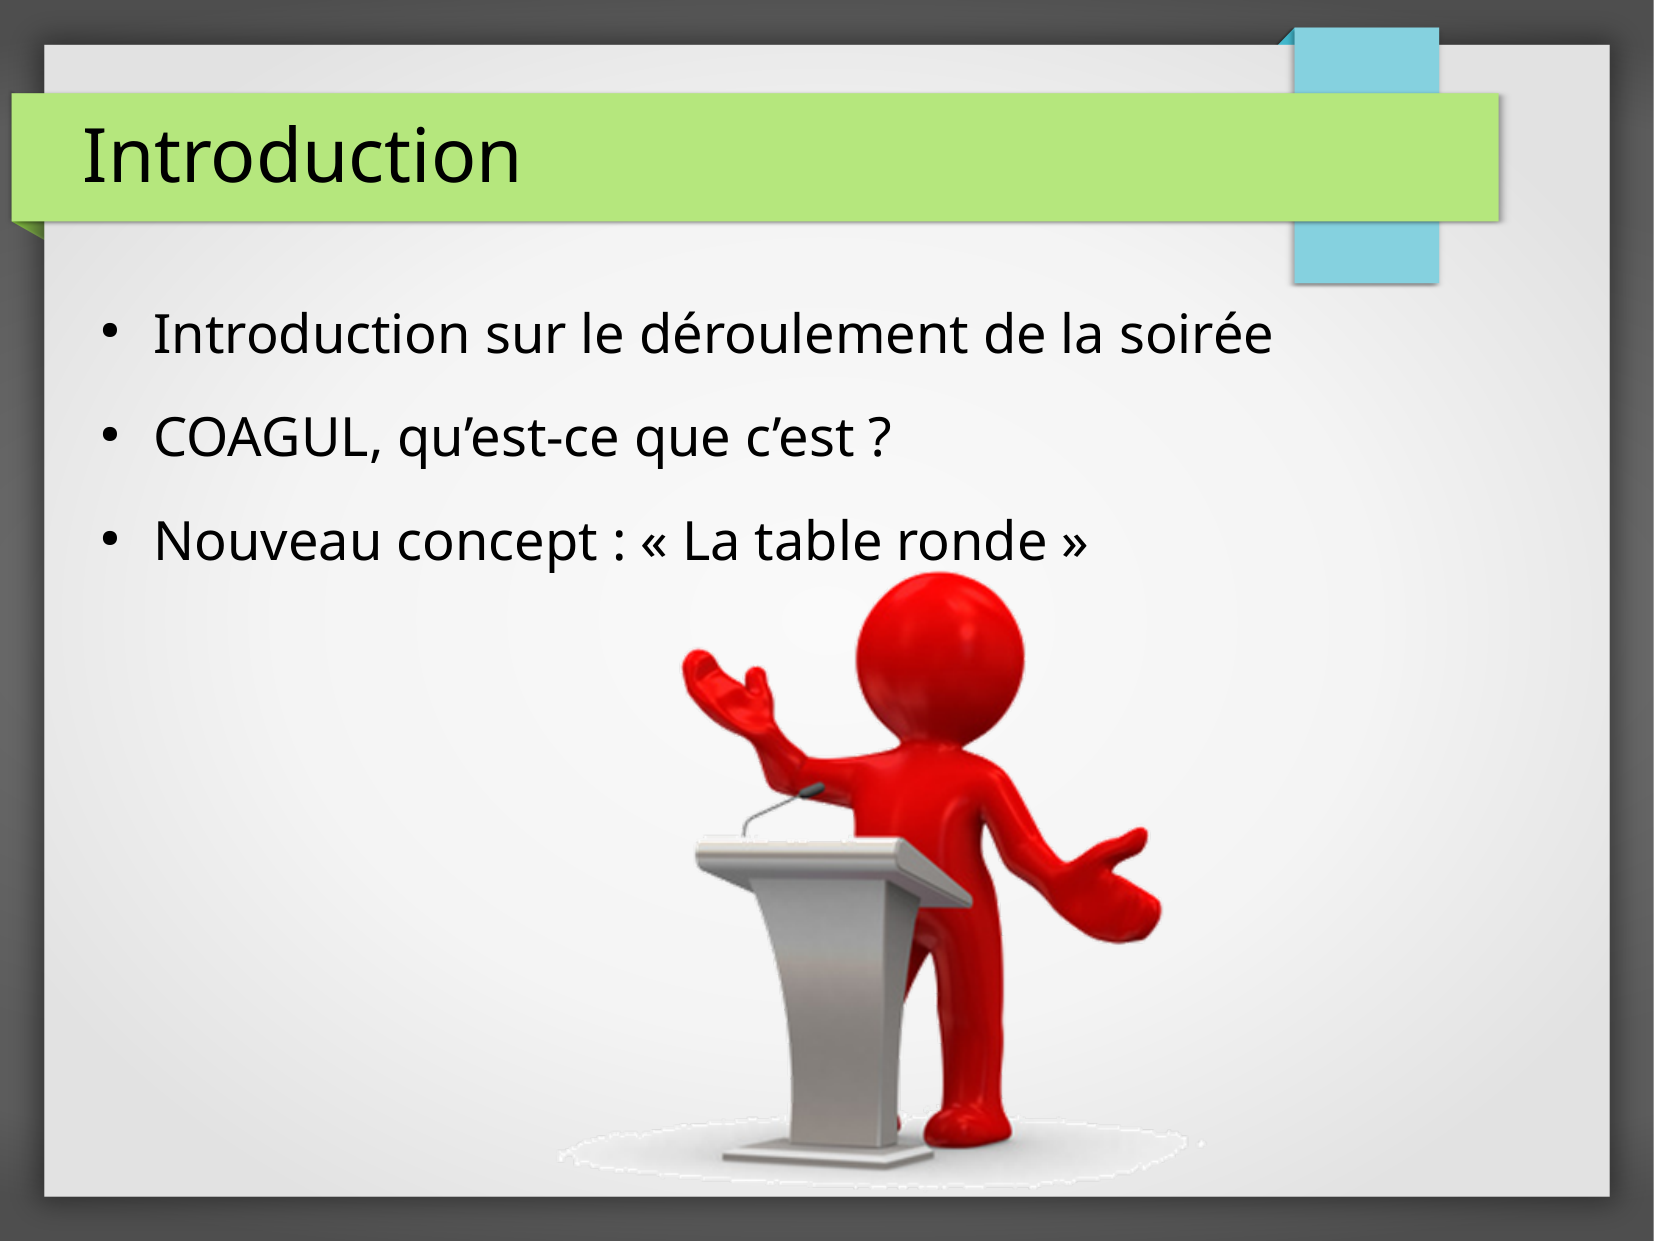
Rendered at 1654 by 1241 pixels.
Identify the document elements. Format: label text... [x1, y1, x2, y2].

picture [0, 0, 1654, 1241]
title Introduction [82, 94, 1264, 213]
list Introduction sur le déroulement de la soirée COAGUL, qu’est-ce que c’est ? Nouveau concept : « La table ronde » [82, 295, 1571, 1015]
